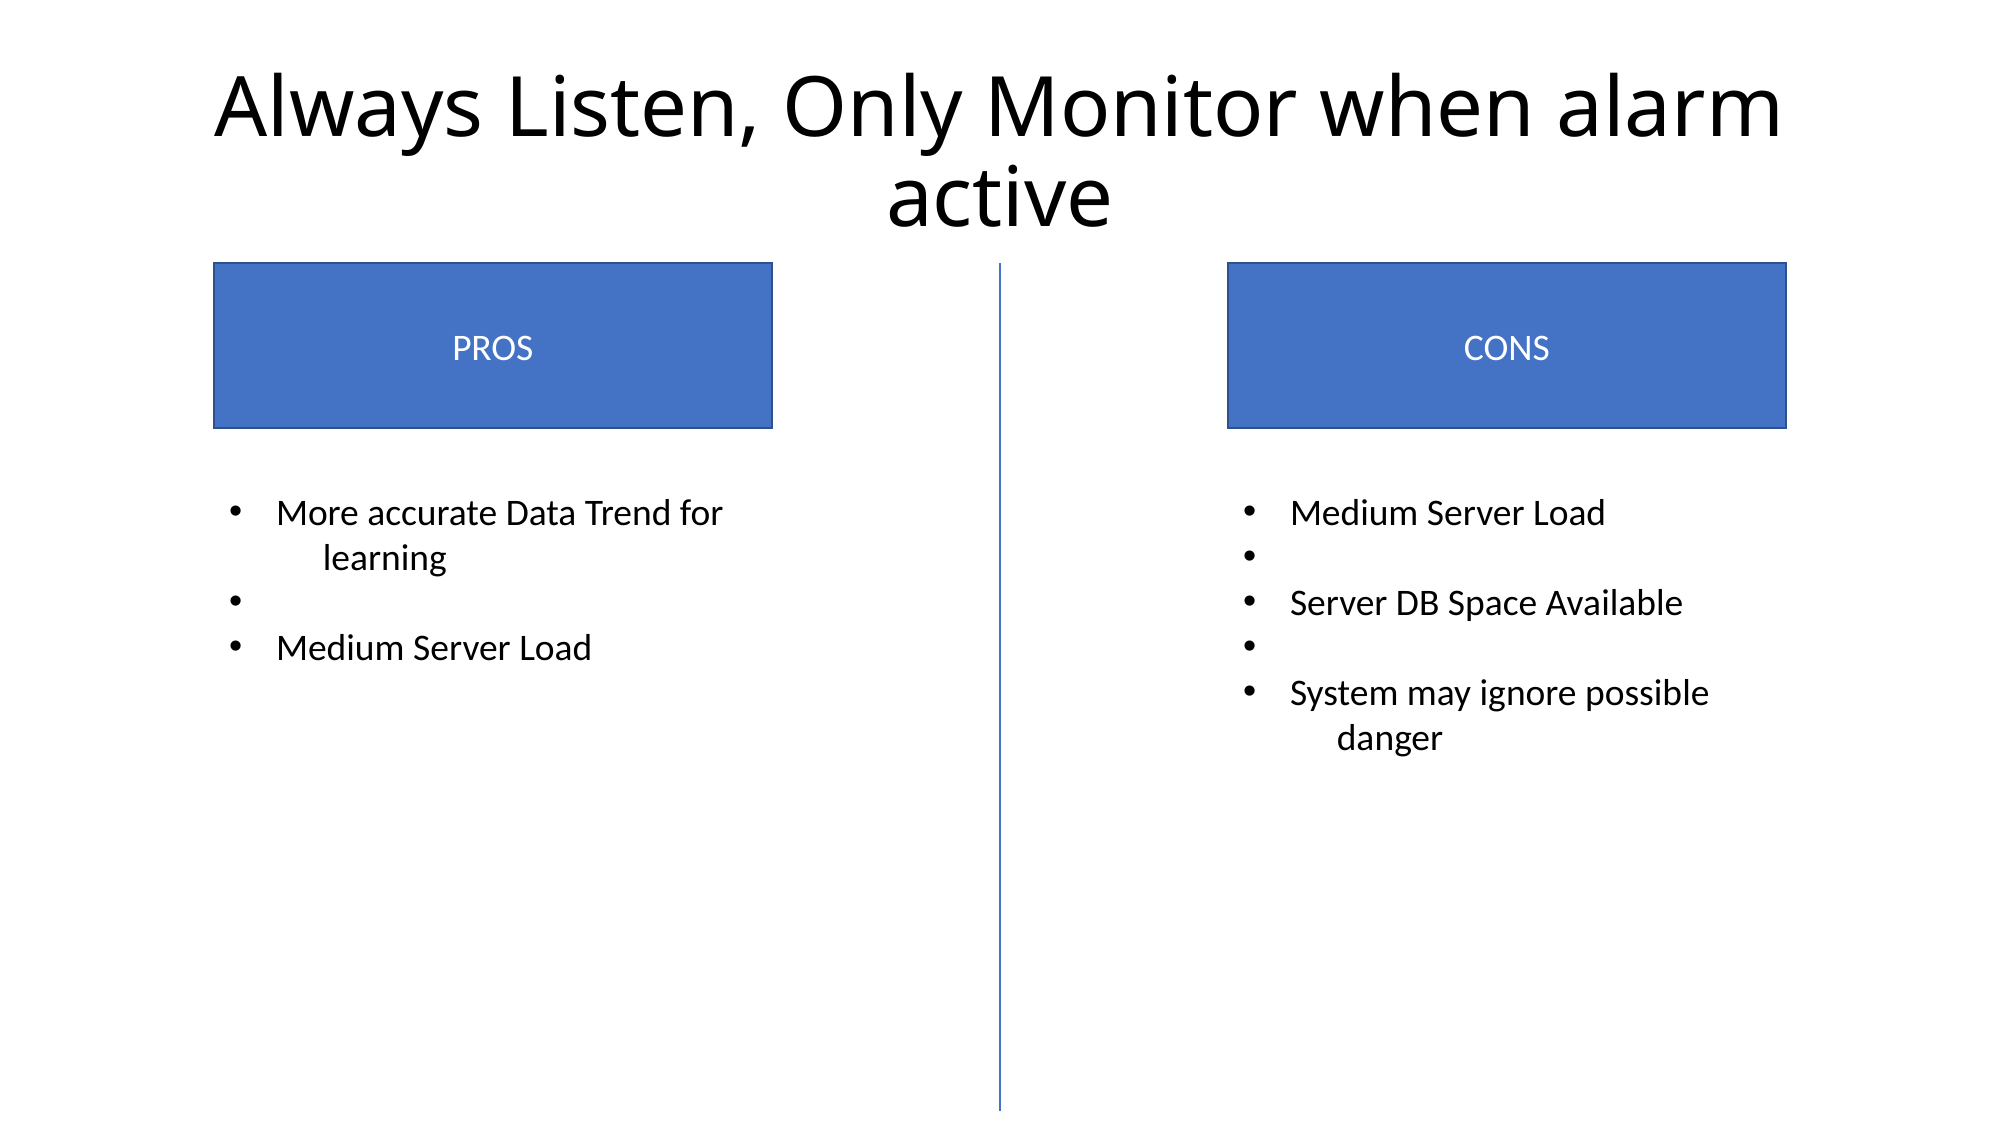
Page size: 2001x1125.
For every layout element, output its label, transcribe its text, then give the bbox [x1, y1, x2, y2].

text_box PROS [214, 263, 772, 428]
text_box CONS [1228, 263, 1786, 428]
text_box Medium Server Load Server DB Space Available System may ignore possible danger [1228, 480, 1786, 814]
text_box More accurate Data Trend for learning Medium Server Load [214, 480, 772, 678]
title Always Listen, Only Monitor when alarm active [137, 45, 1863, 264]
